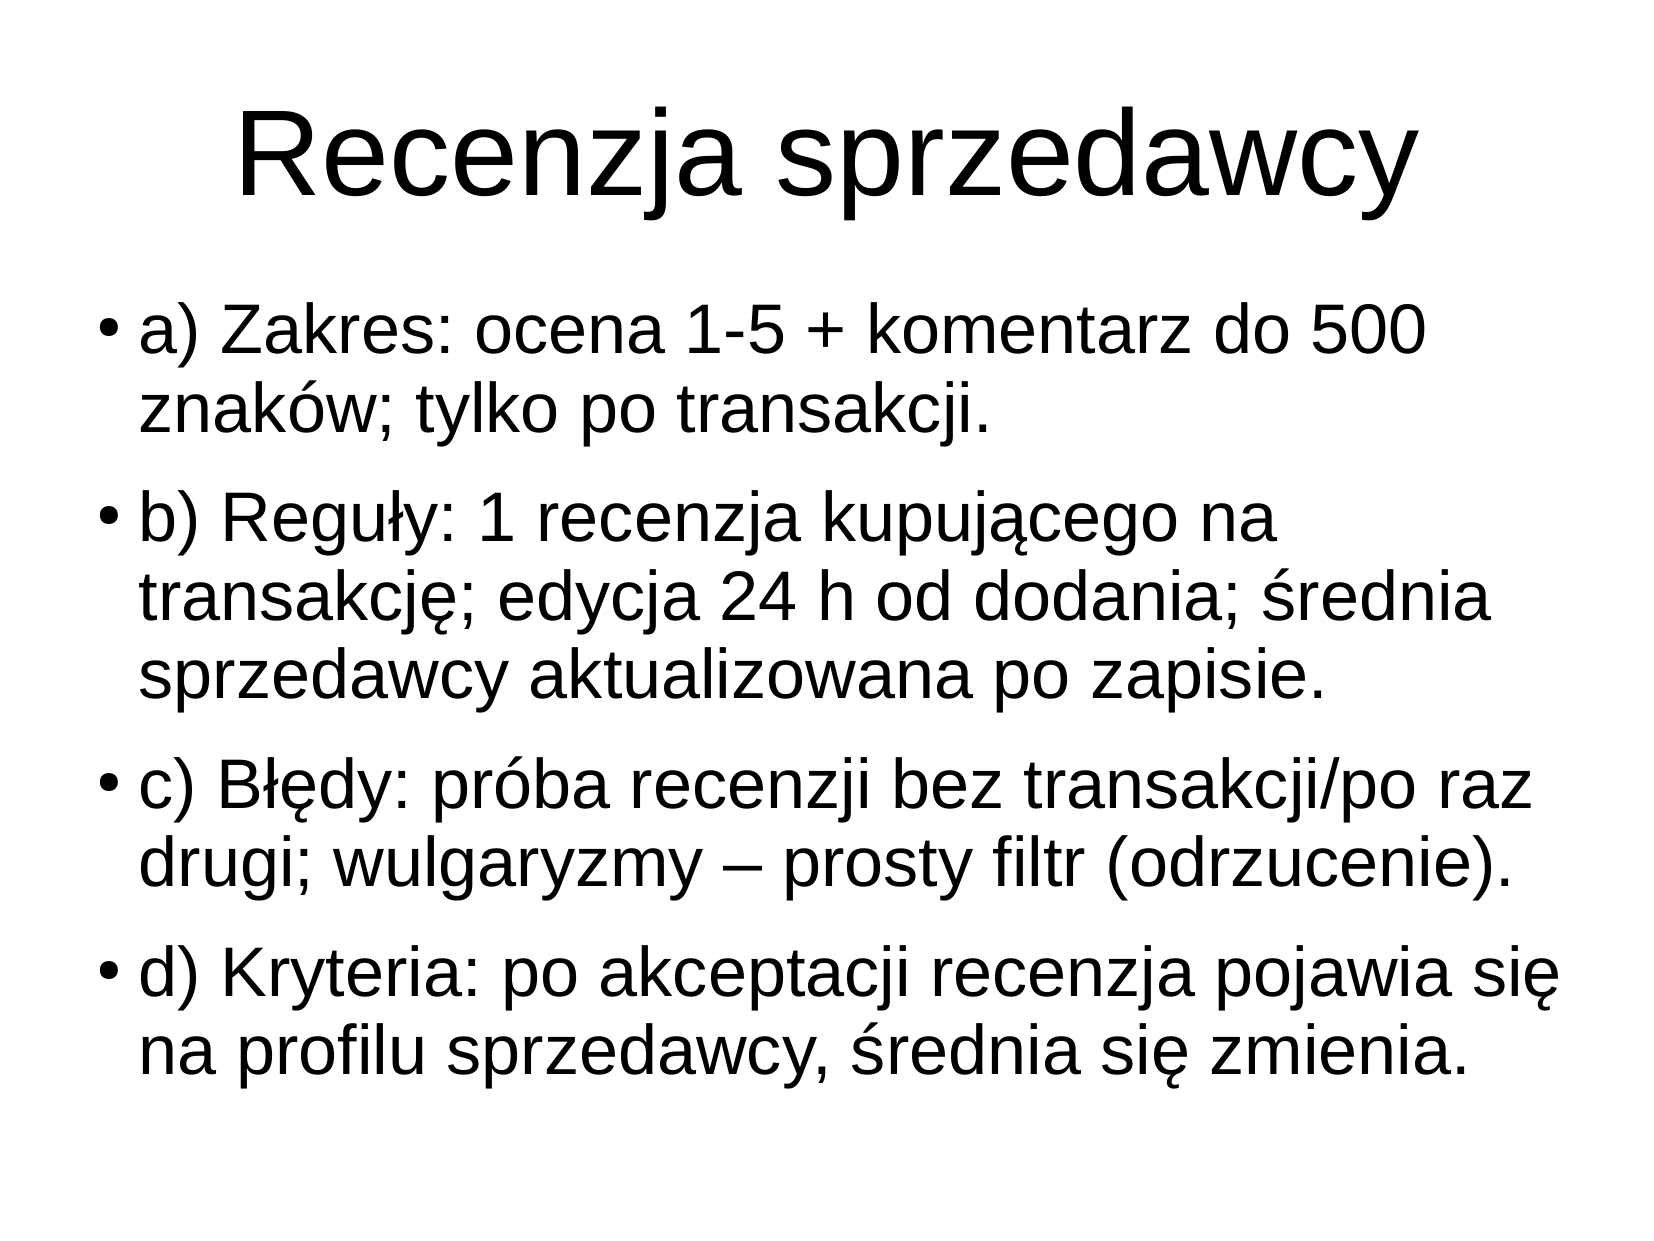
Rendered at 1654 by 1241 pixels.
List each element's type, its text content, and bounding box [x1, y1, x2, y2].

title Recenzja sprzedawcy [82, 49, 1571, 257]
list a) Zakres: ocena 1-5 + komentarz do 500 znaków; tylko po transakcji. b) Reguły: 1 recenzja kupującego na transakcję; edycja 24 h od dodania; średnia sprzedawcy aktualizowana po zapisie. c) Błędy: próba recenzji bez transakcji/po raz drugi; wulgaryzmy – prosty filtr (odrzucenie). d) Kryteria: po akceptacji recenzja pojawia się na profilu sprzedawcy, średnia się zmienia. [82, 290, 1571, 1126]
